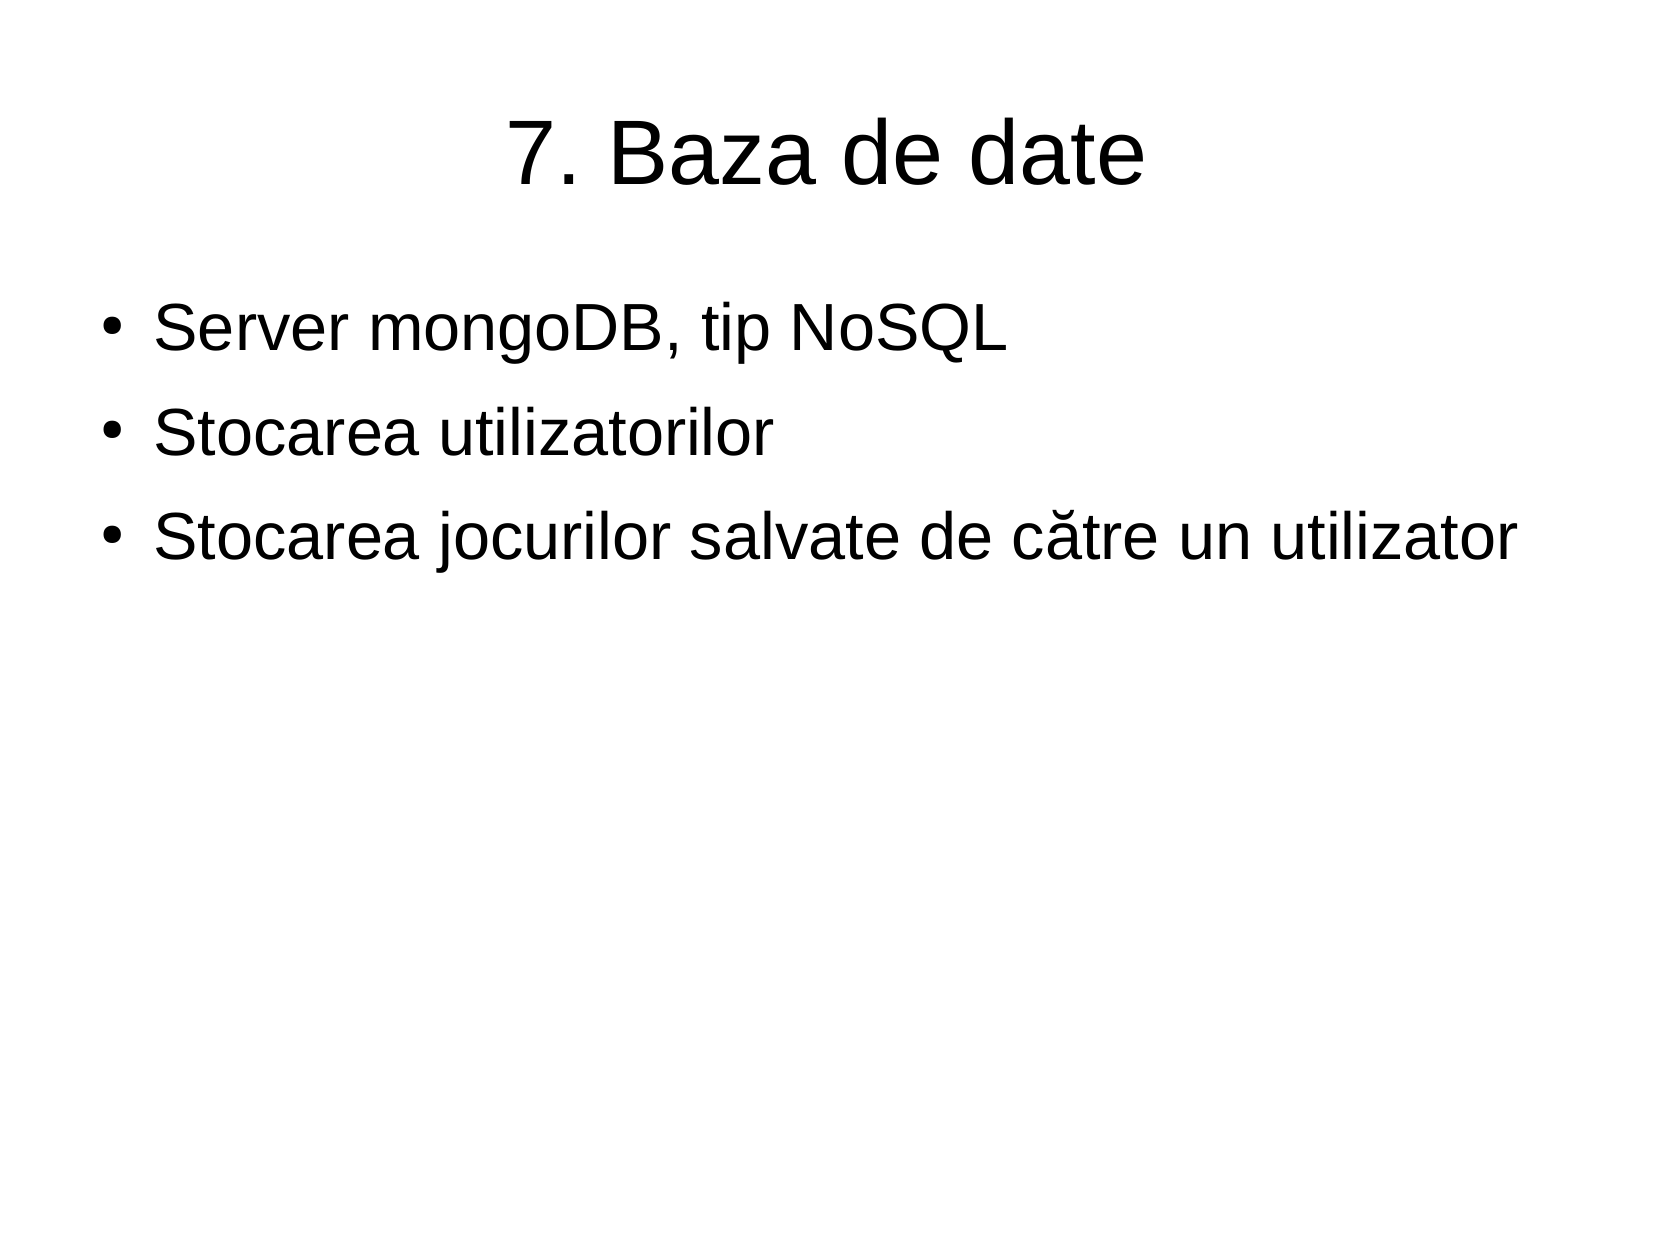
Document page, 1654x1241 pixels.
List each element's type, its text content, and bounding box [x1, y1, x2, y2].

list Server mongoDB, tip NoSQL Stocarea utilizatorilor Stocarea jocurilor salvate de către un utilizator [82, 290, 1571, 1010]
title 7. Baza de date [82, 49, 1571, 257]
